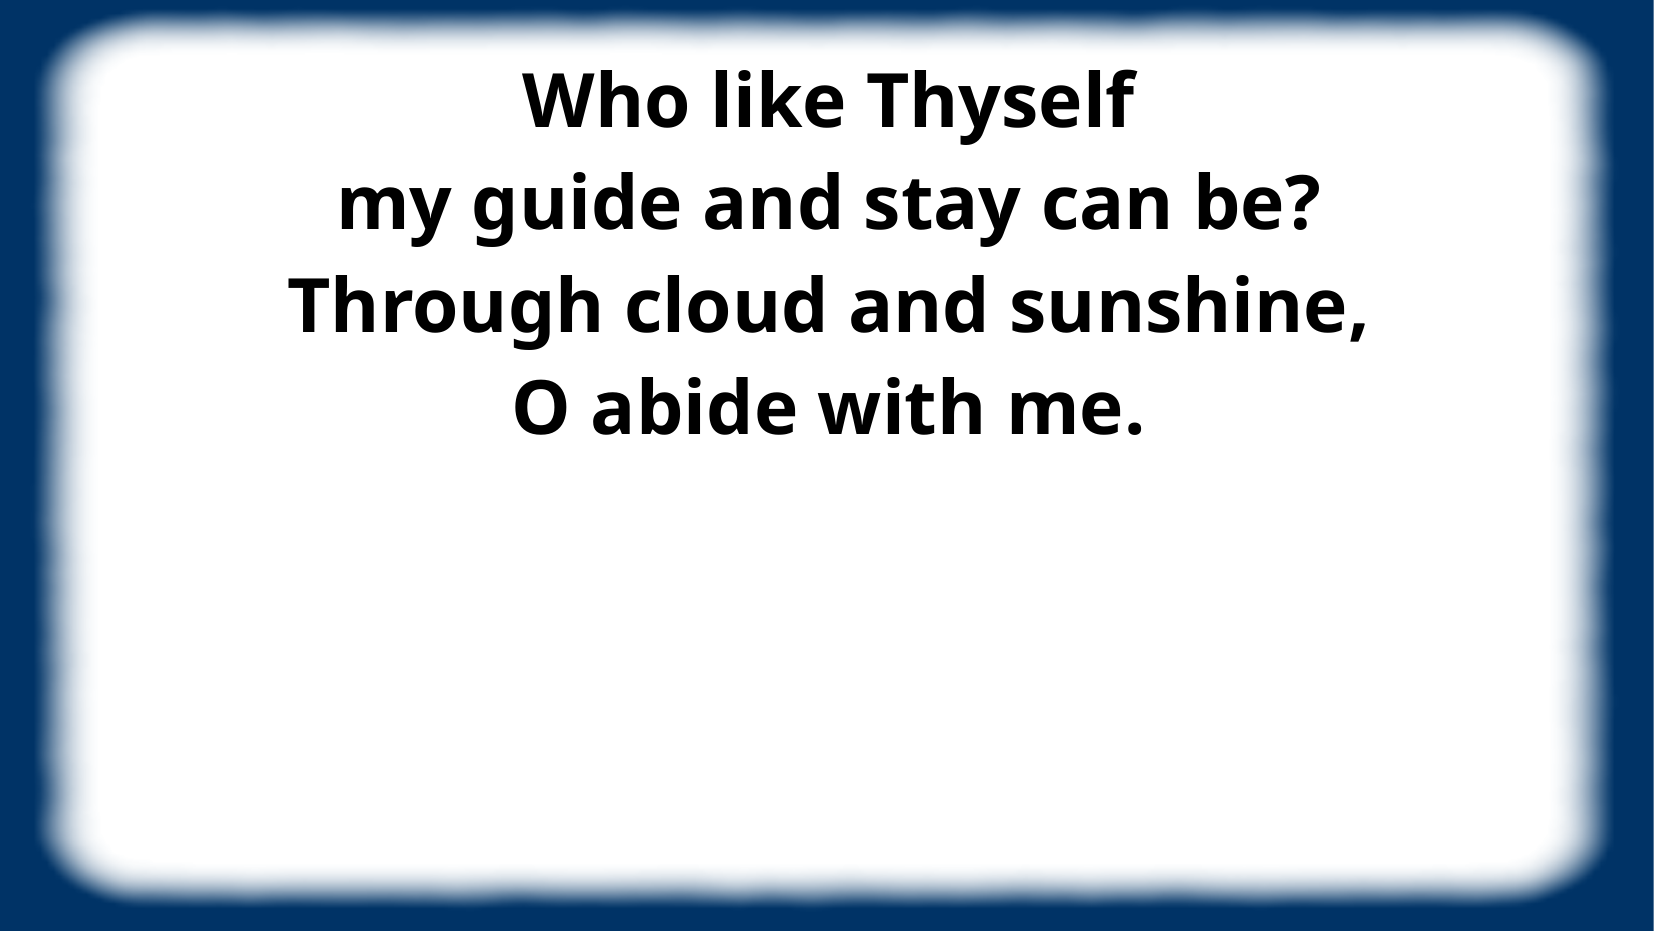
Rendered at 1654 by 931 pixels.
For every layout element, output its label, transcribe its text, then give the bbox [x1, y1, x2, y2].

picture [0, 0, 1654, 931]
text_box Who like Thyself my guide and stay can be? Through cloud and sunshine, O abide with me. [78, 39, 1579, 460]
